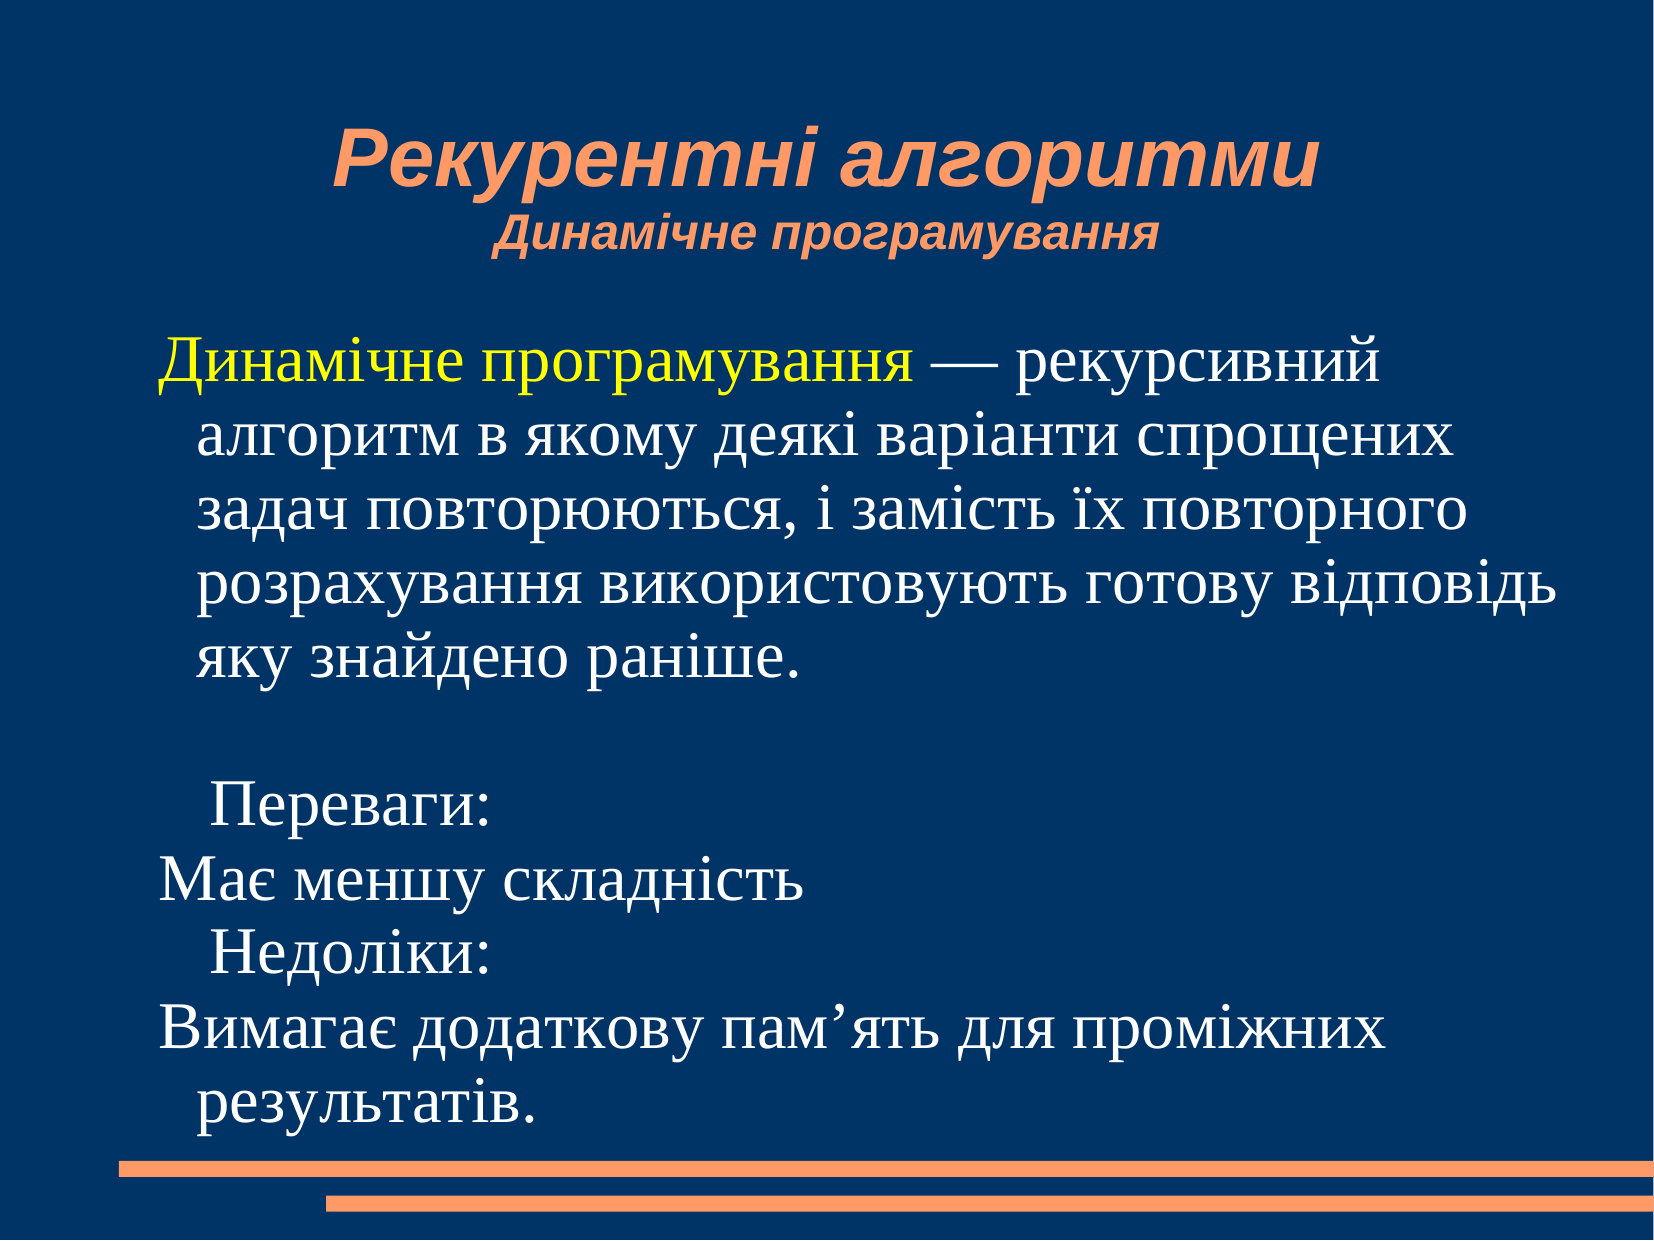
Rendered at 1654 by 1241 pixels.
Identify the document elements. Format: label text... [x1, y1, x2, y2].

title Рекурентні алгоритми Динамічне програмування [121, 46, 1534, 325]
list Динамічне програмування — рекурсивний алгоритм в якому деякі варіанти спрощених задач повторюються, і замість їх повторного розрахування використовують готову відповідь яку знайдено раніше. Переваги: Має меншу складність Недоліки: Вимагає додаткову пам’ять для проміжних результатів. [121, 322, 1561, 1137]
